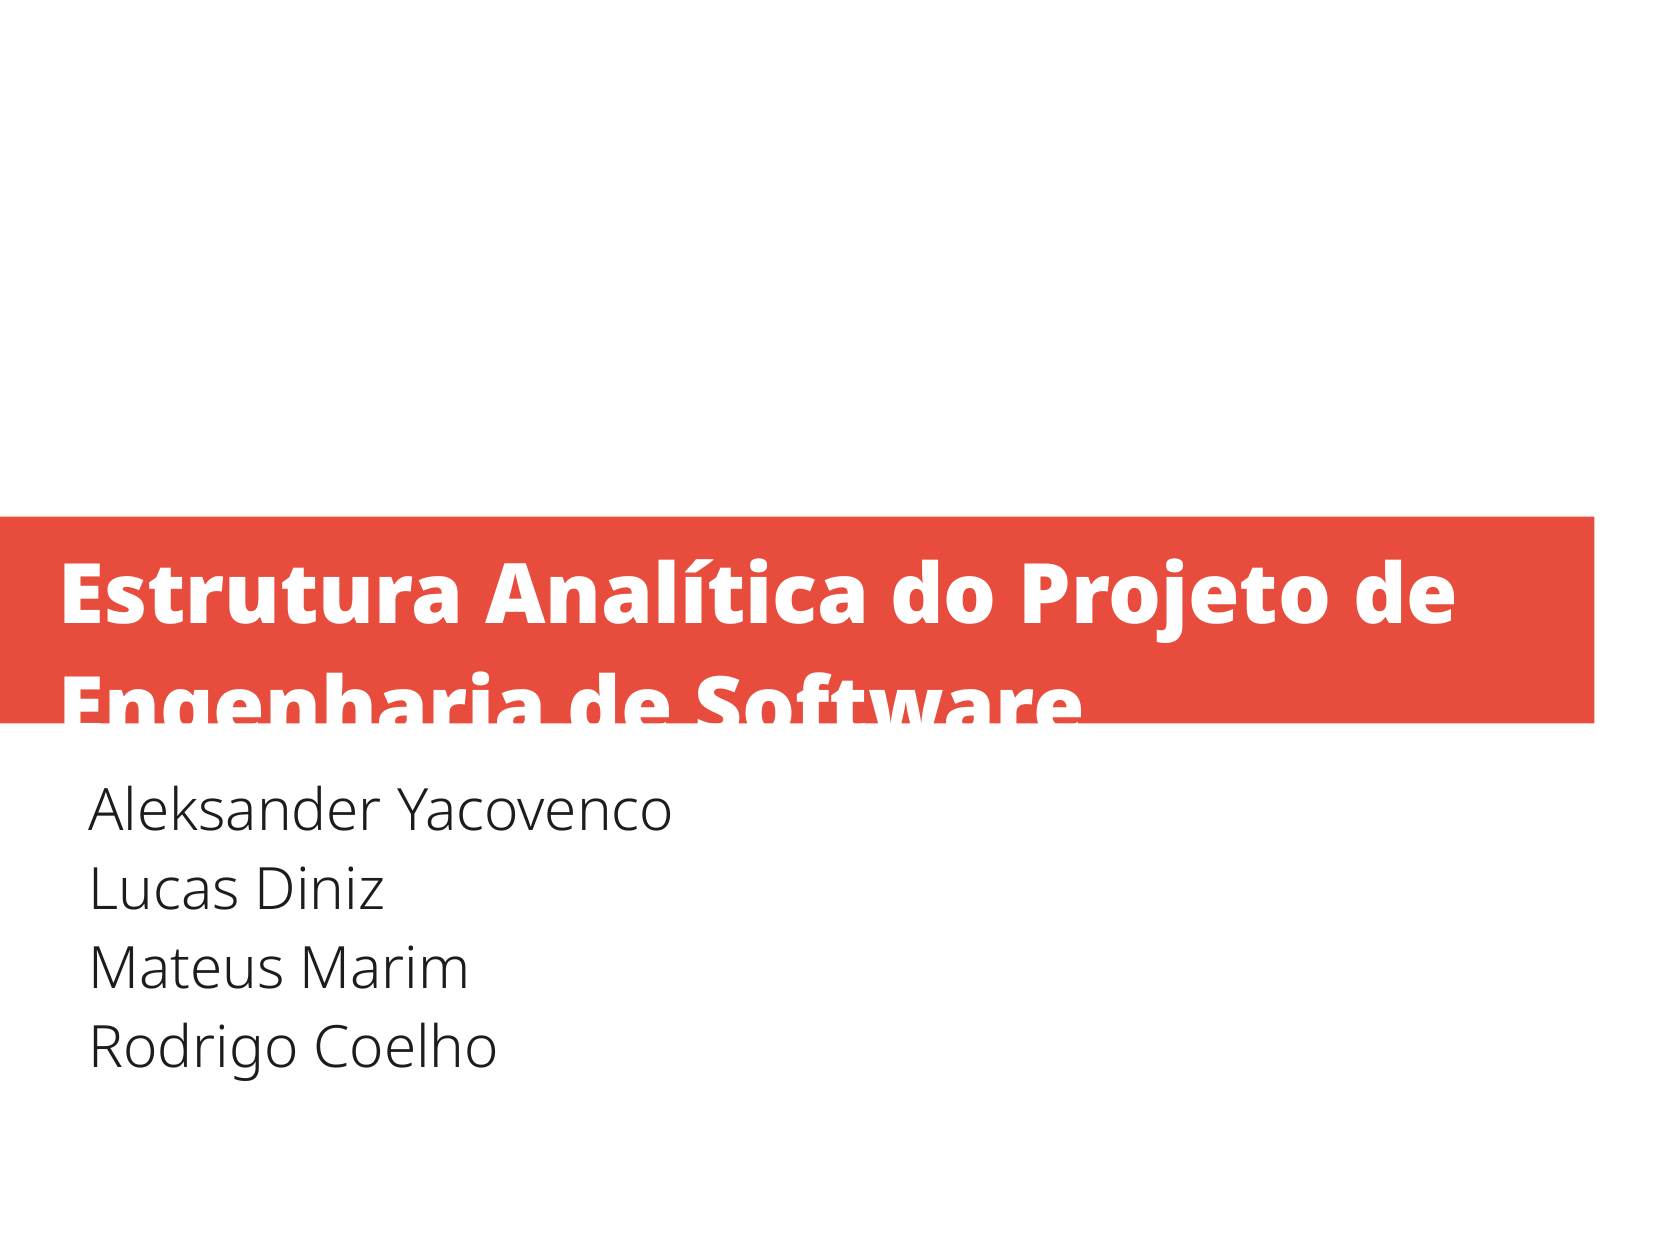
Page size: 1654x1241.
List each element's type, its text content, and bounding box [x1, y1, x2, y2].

title Estrutura Analítica do Projeto de Engenharia de Software [59, 534, 1595, 683]
subtitle Aleksander Yacovenco Lucas Diniz Mateus Marim Rodrigo Coelho [88, 767, 1595, 1182]
